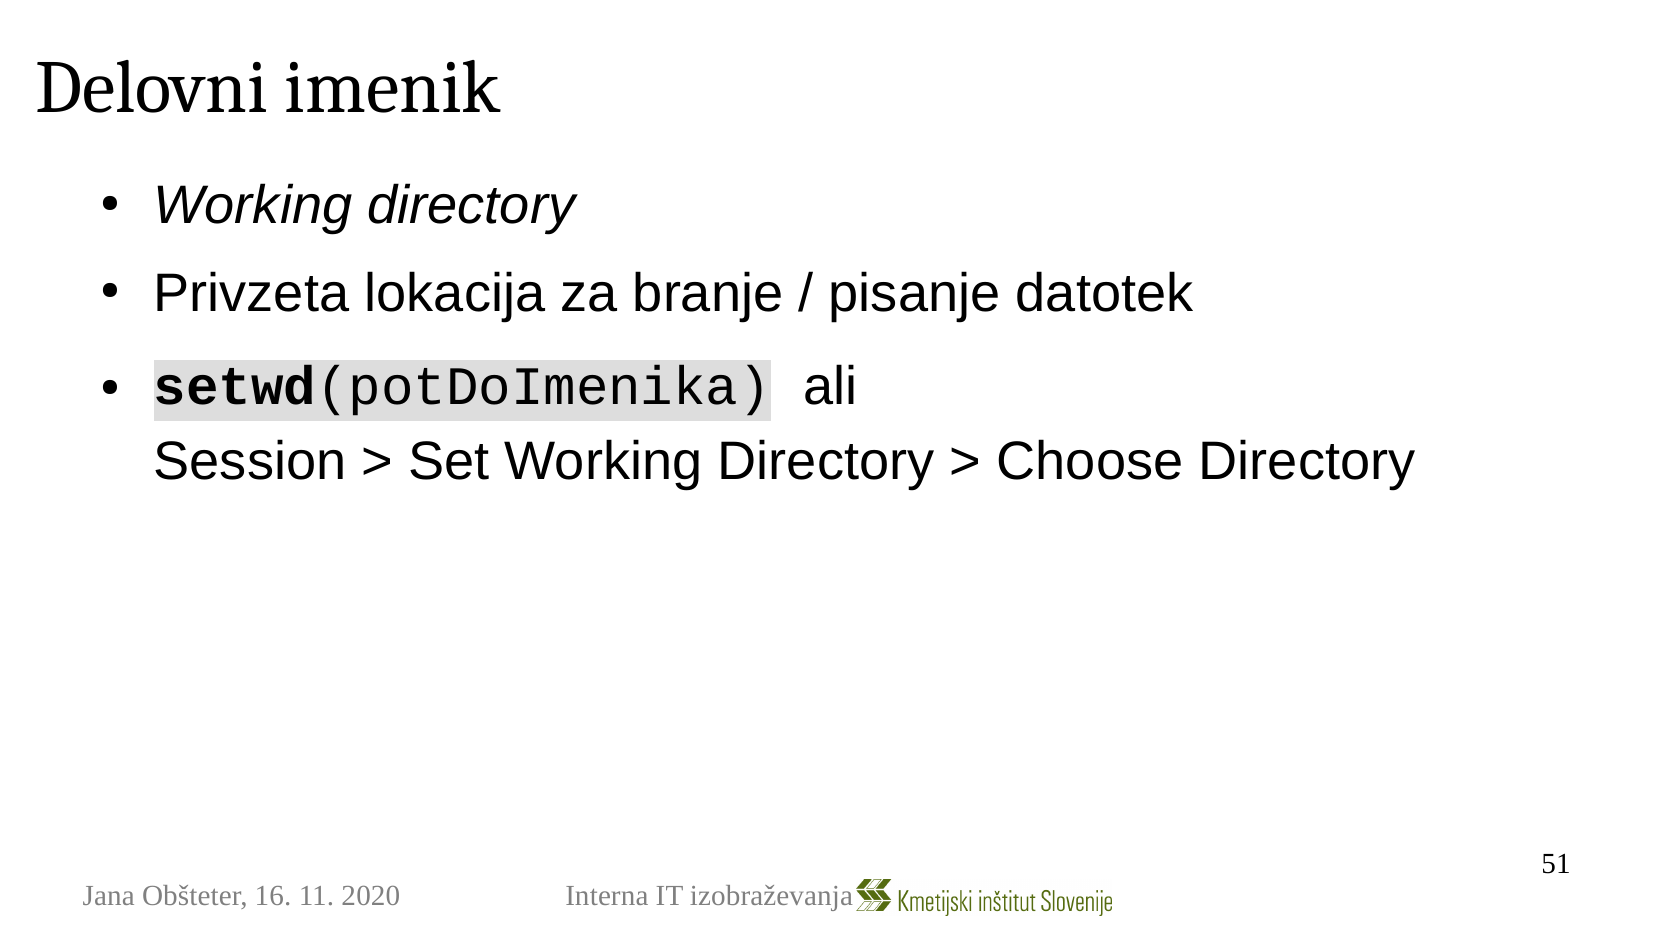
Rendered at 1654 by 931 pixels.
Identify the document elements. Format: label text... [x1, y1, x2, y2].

list Working directory Privzeta lokacija za branje / pisanje datotek setwd(potDoImenika) ali Session > Set Working Directory > Choose Directory [82, 165, 1571, 769]
title Delovni imenik [35, 21, 1524, 154]
picture [856, 879, 1112, 916]
